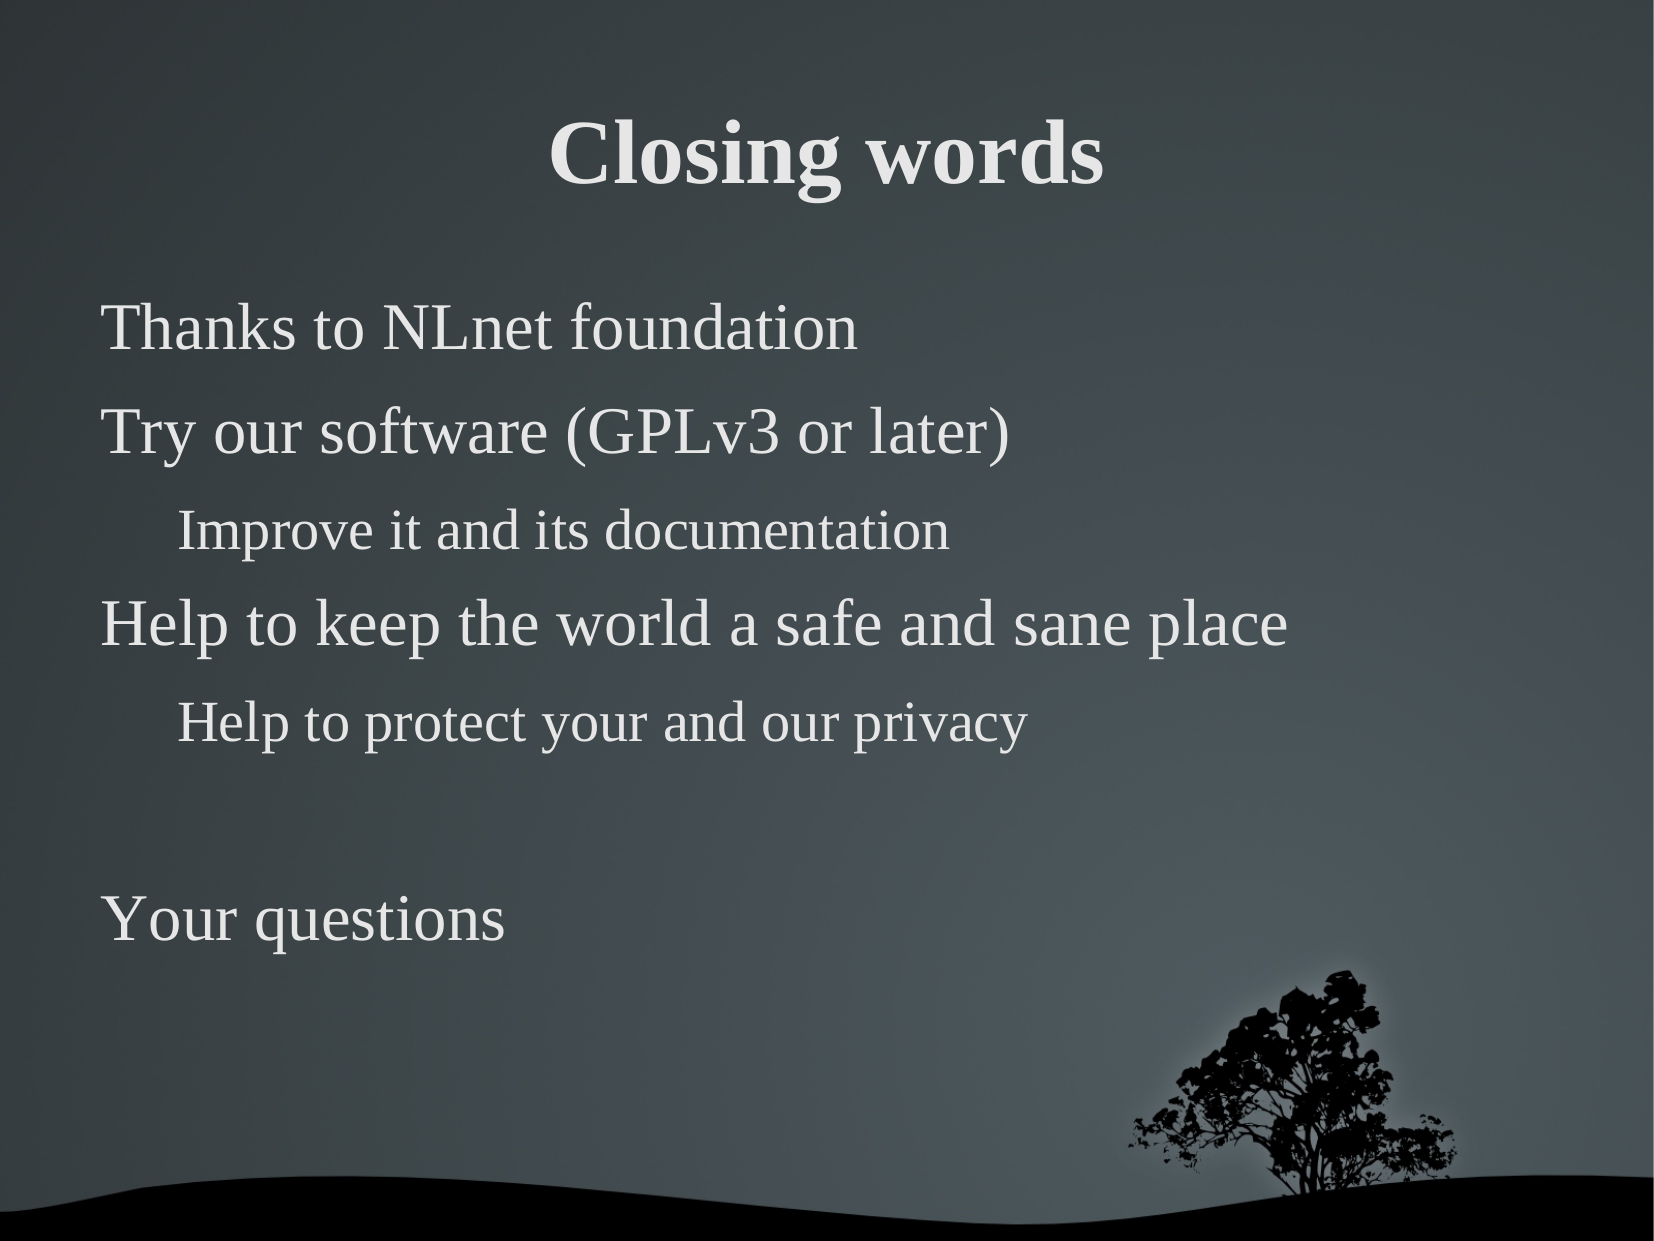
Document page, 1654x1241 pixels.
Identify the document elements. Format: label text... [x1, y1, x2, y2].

list Thanks to NLnet foundation Try our software (GPLv3 or later) Improve it and its documentation Help to keep the world a safe and sane place Help to protect your and our privacy Your questions [82, 290, 1571, 1094]
title Closing words [82, 56, 1571, 250]
picture [0, 0, 1654, 1241]
